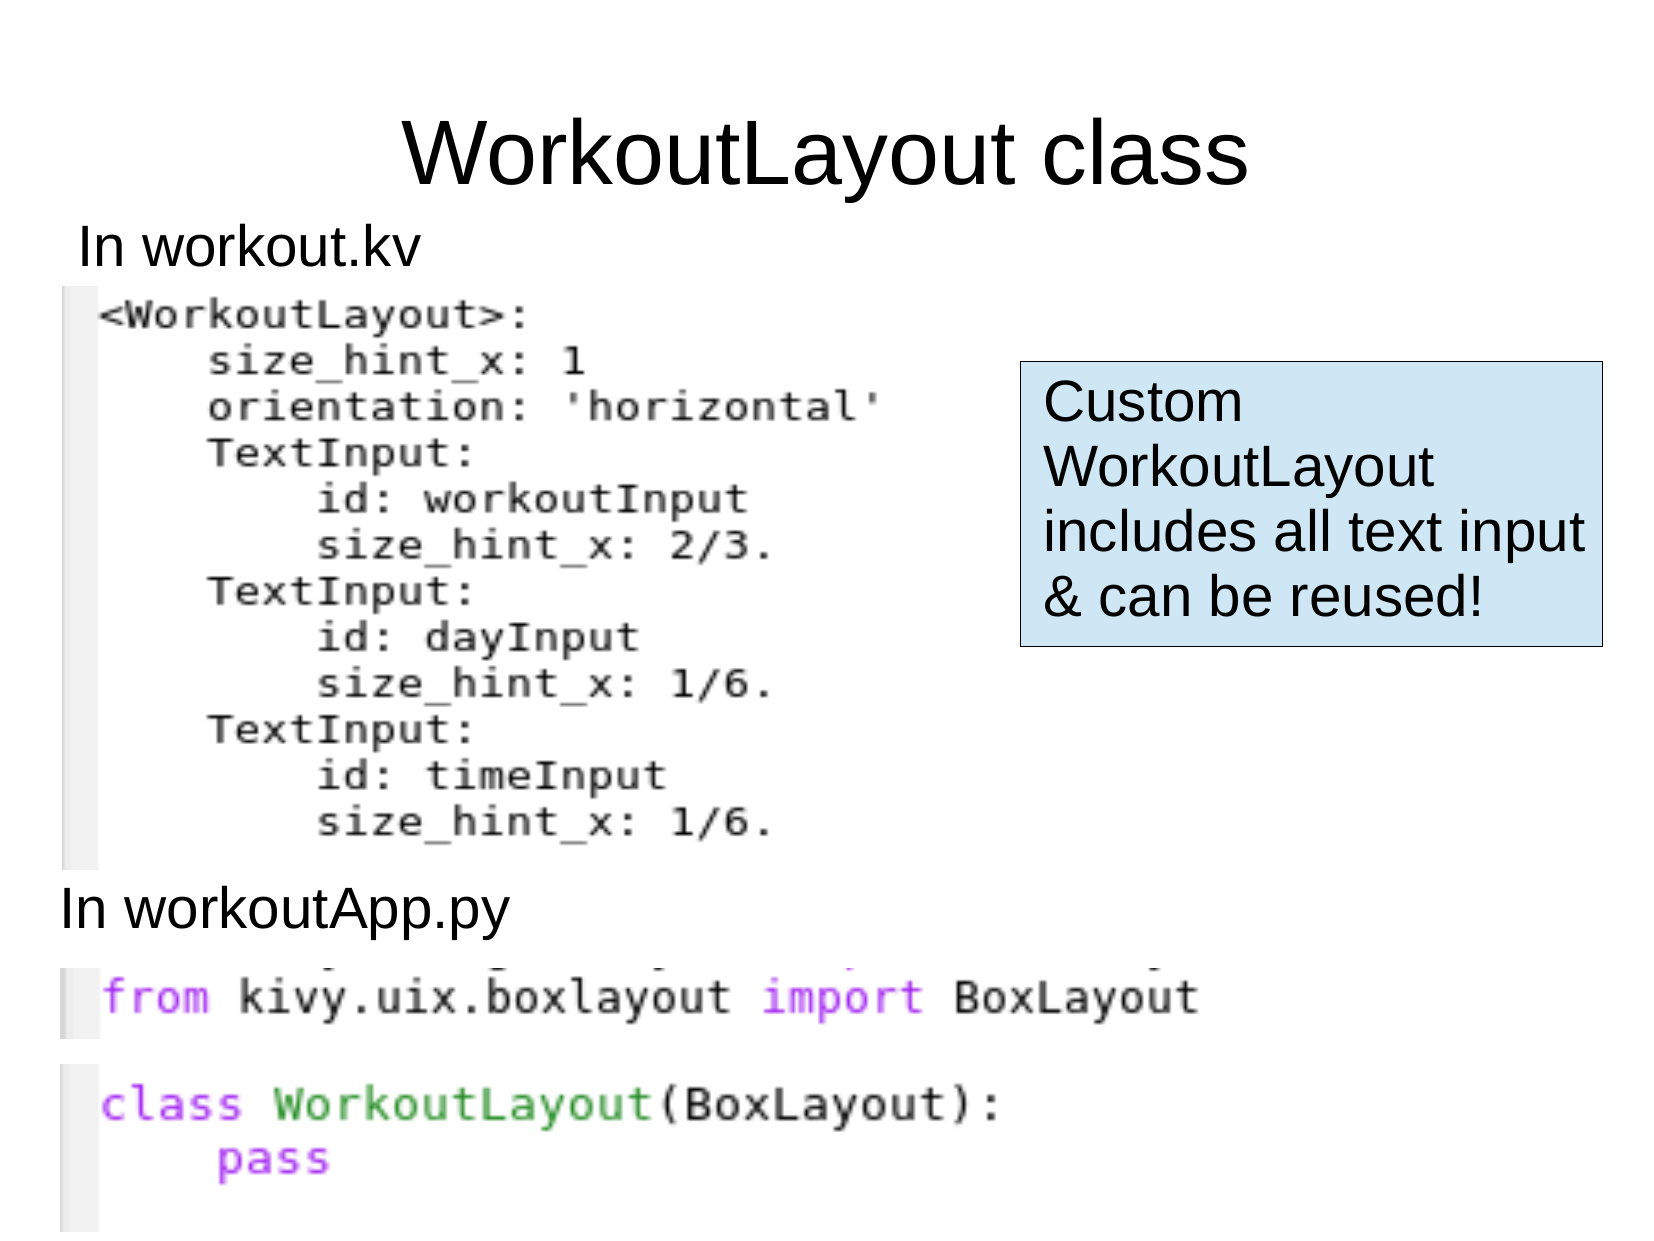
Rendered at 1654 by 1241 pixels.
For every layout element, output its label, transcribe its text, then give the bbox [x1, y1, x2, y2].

title WorkoutLayout class [82, 49, 1571, 257]
text_box Custom WorkoutLayout includes all text input & can be reused! [1028, 361, 1613, 637]
picture [60, 1064, 1051, 1232]
text_box In workoutApp.py [45, 868, 526, 949]
picture [60, 968, 1216, 1039]
picture [62, 286, 901, 871]
text_box [1020, 361, 1603, 647]
text_box In workout.kv [62, 206, 437, 286]
